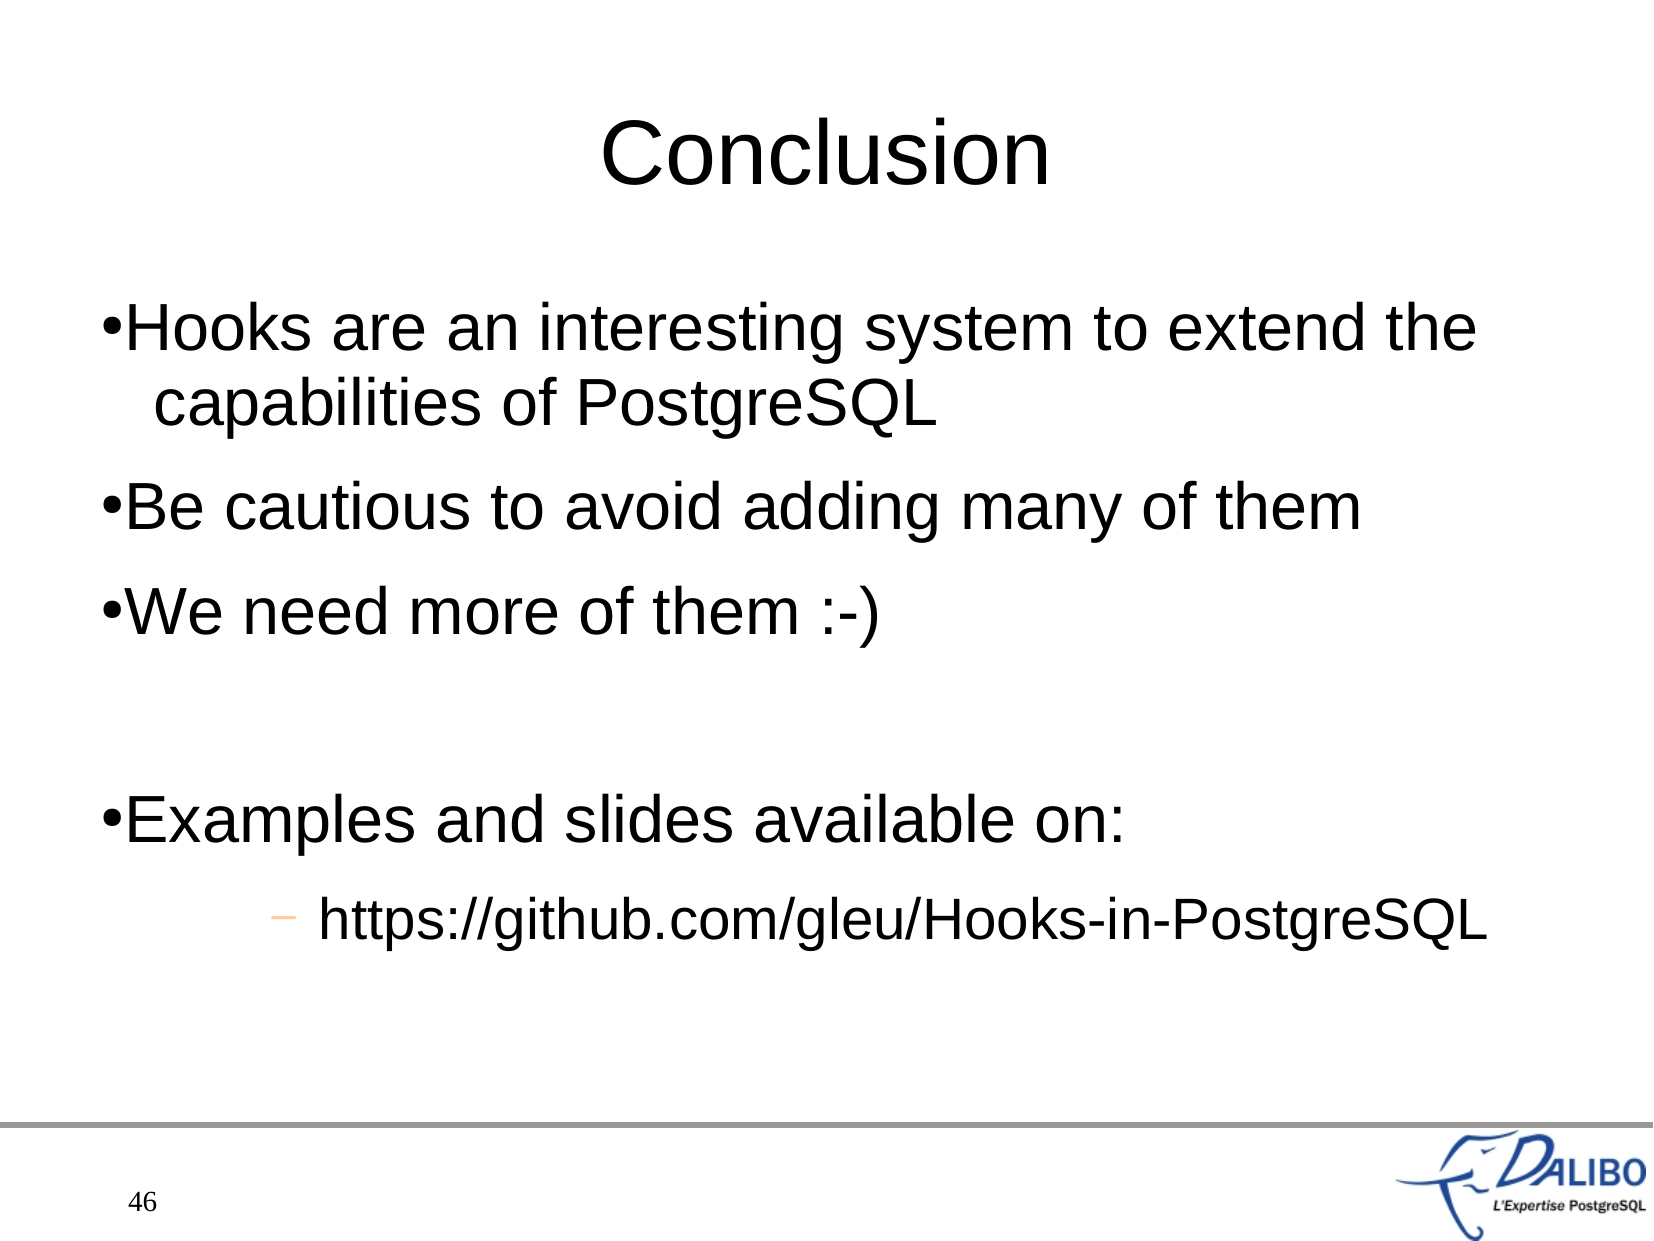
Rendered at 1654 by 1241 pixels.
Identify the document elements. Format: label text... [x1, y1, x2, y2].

list Hooks are an interesting system to extend the capabilities of PostgreSQL Be cautious to avoid adding many of them We need more of them :-) Examples and slides available on: https://github.com/gleu/Hooks-in-PostgreSQL [82, 290, 1571, 1109]
picture [1395, 1130, 1646, 1241]
title Conclusion [82, 49, 1571, 257]
